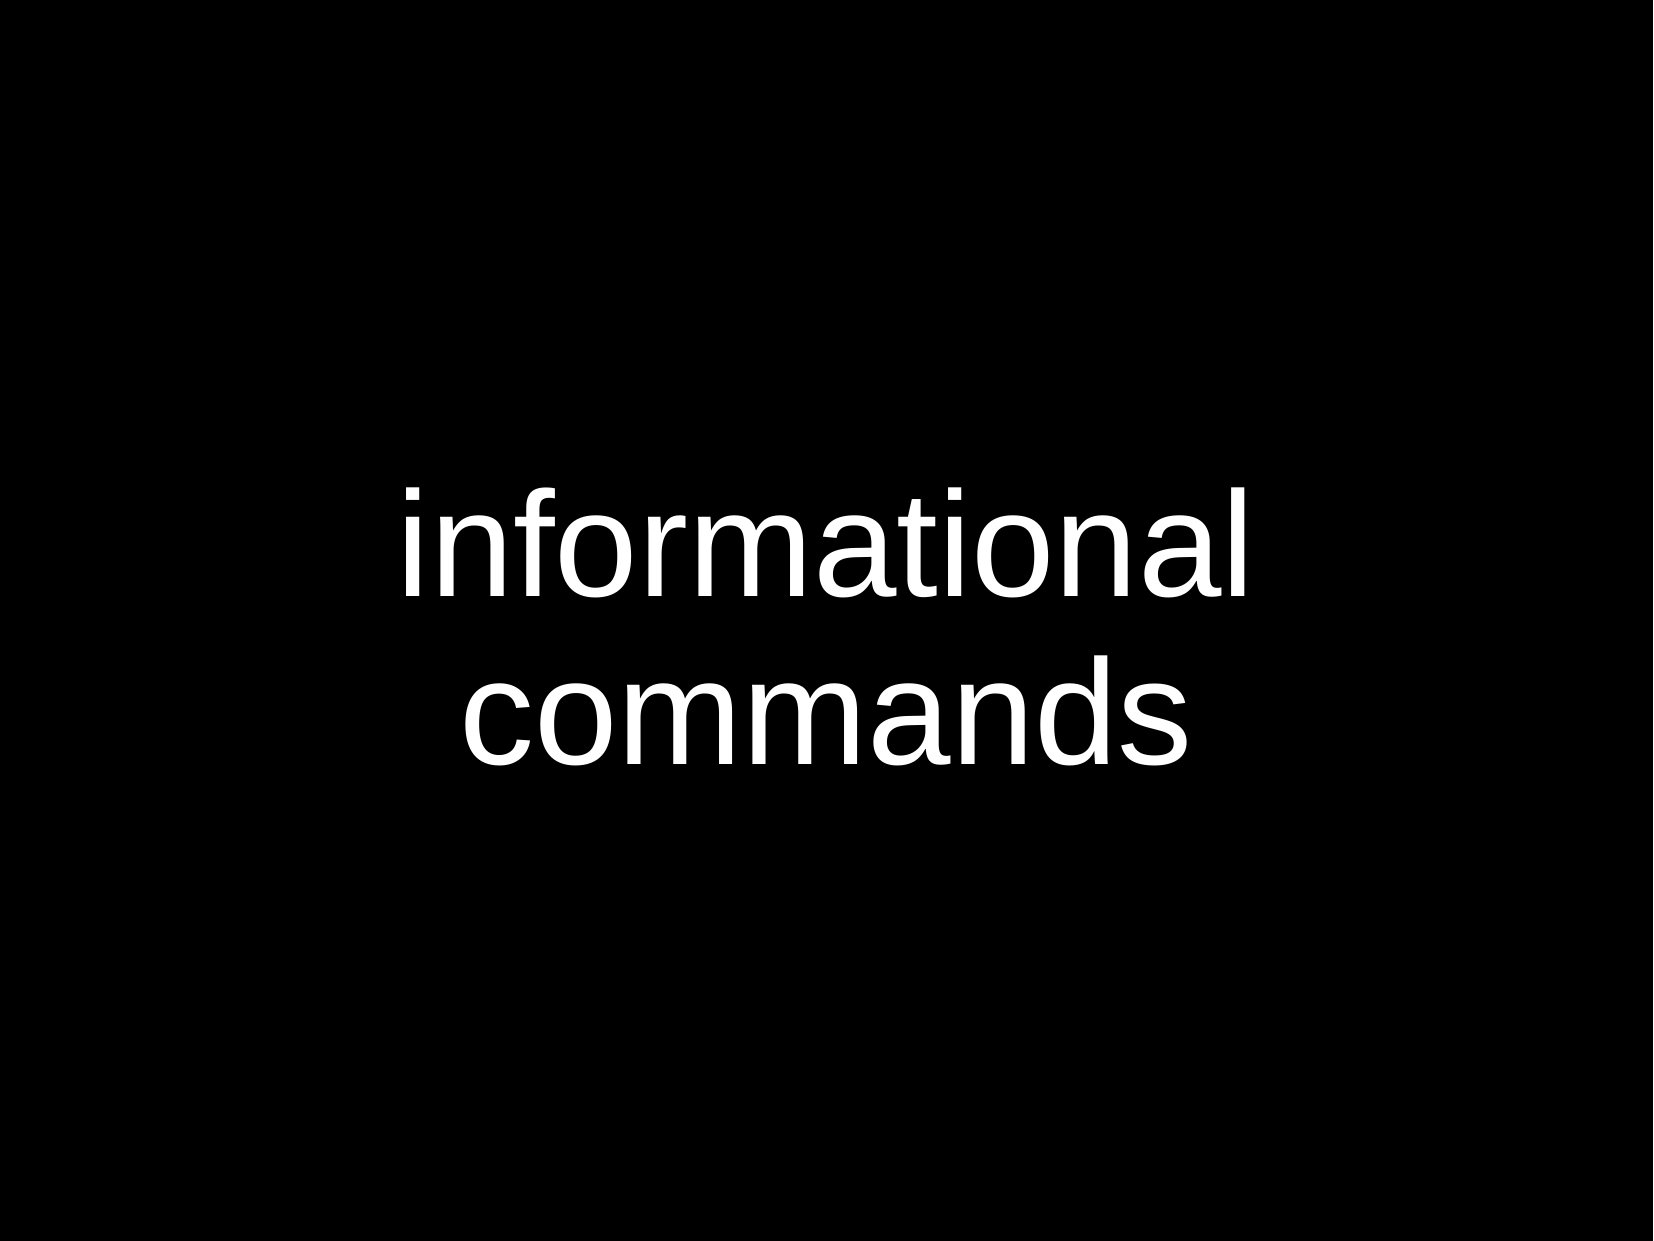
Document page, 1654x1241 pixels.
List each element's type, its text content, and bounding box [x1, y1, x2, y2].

title informational commands [82, 456, 1571, 802]
